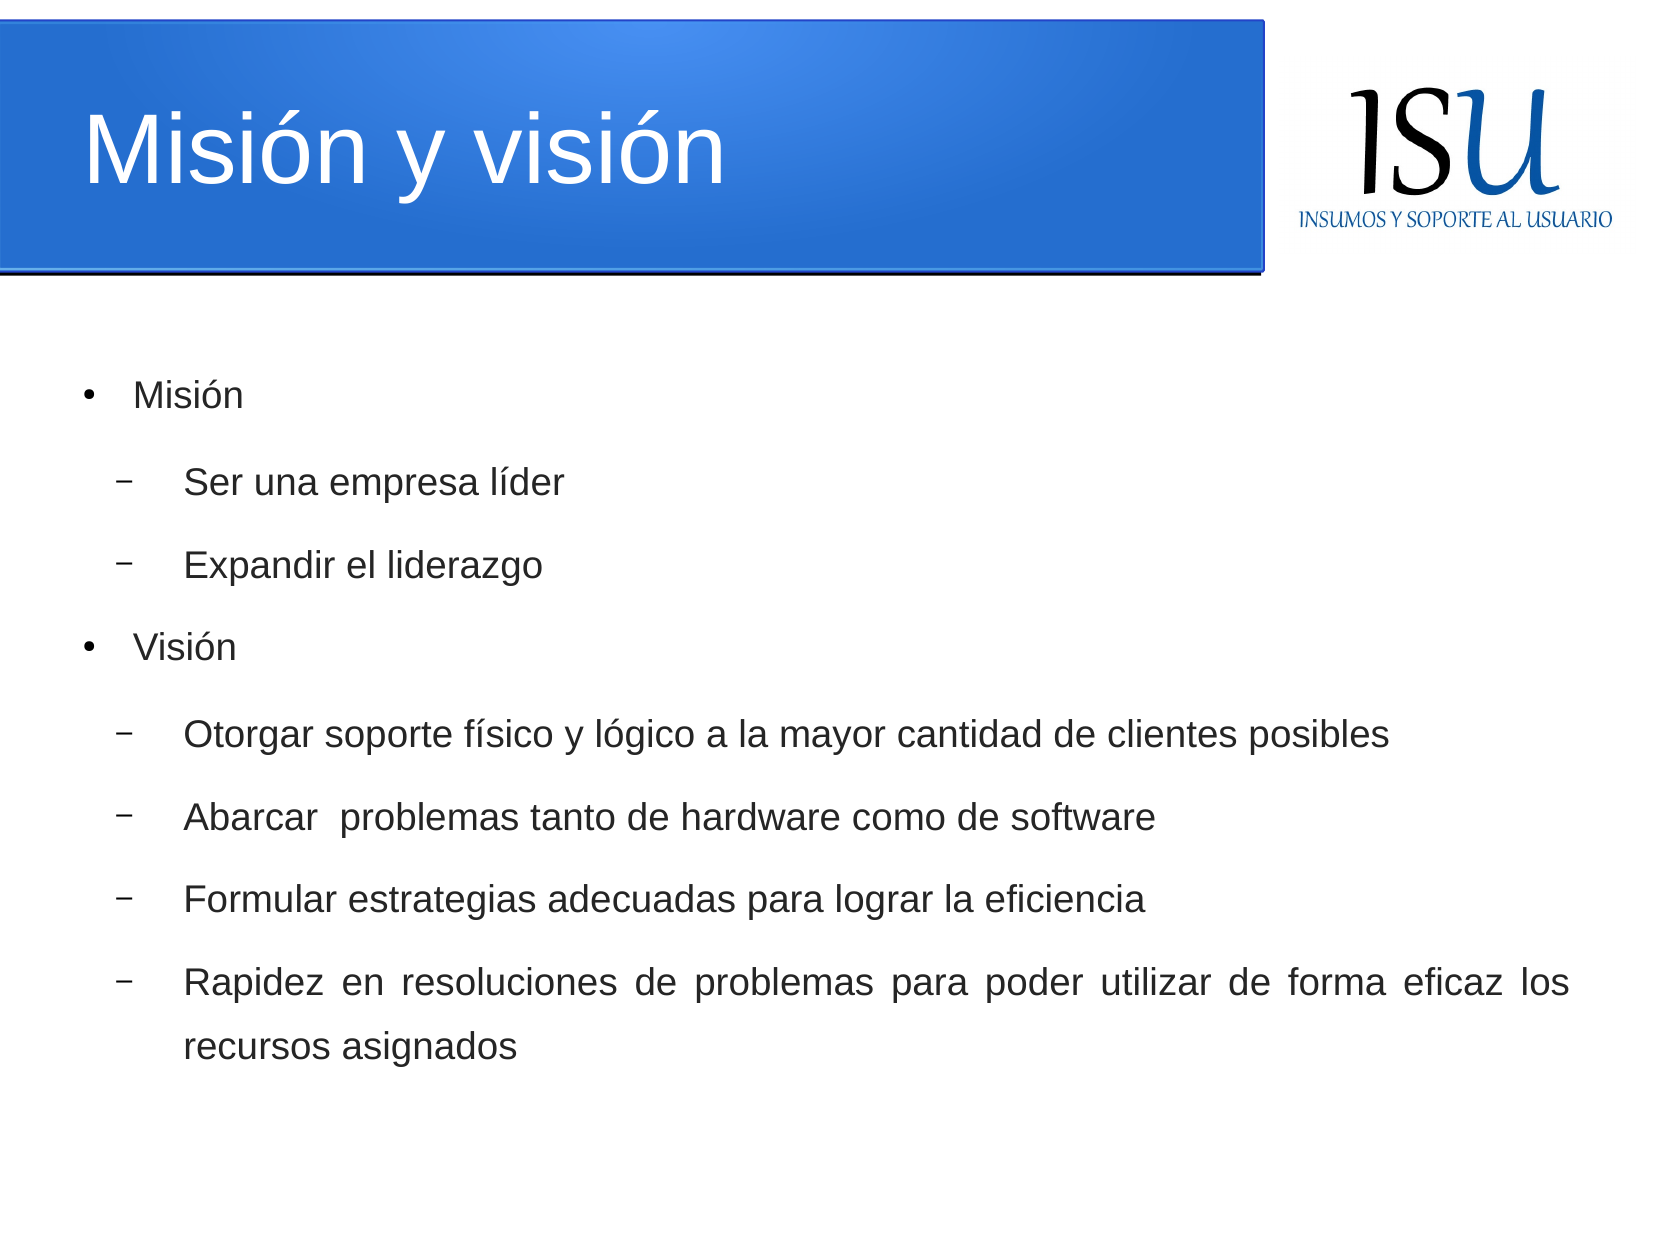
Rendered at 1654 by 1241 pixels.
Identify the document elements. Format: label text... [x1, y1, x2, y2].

title Misión y visión [82, 47, 1235, 252]
picture [1279, 56, 1636, 254]
list Misión Ser una empresa líder Expandir el liderazgo Visión Otorgar soporte físico y lógico a la mayor cantidad de clientes posibles Abarcar problemas tanto de hardware como de software Formular estrategias adecuadas para lograr la eficiencia Rapidez en resoluciones de problemas para poder utilizar de forma eficaz los recursos asignados [82, 352, 1571, 1072]
